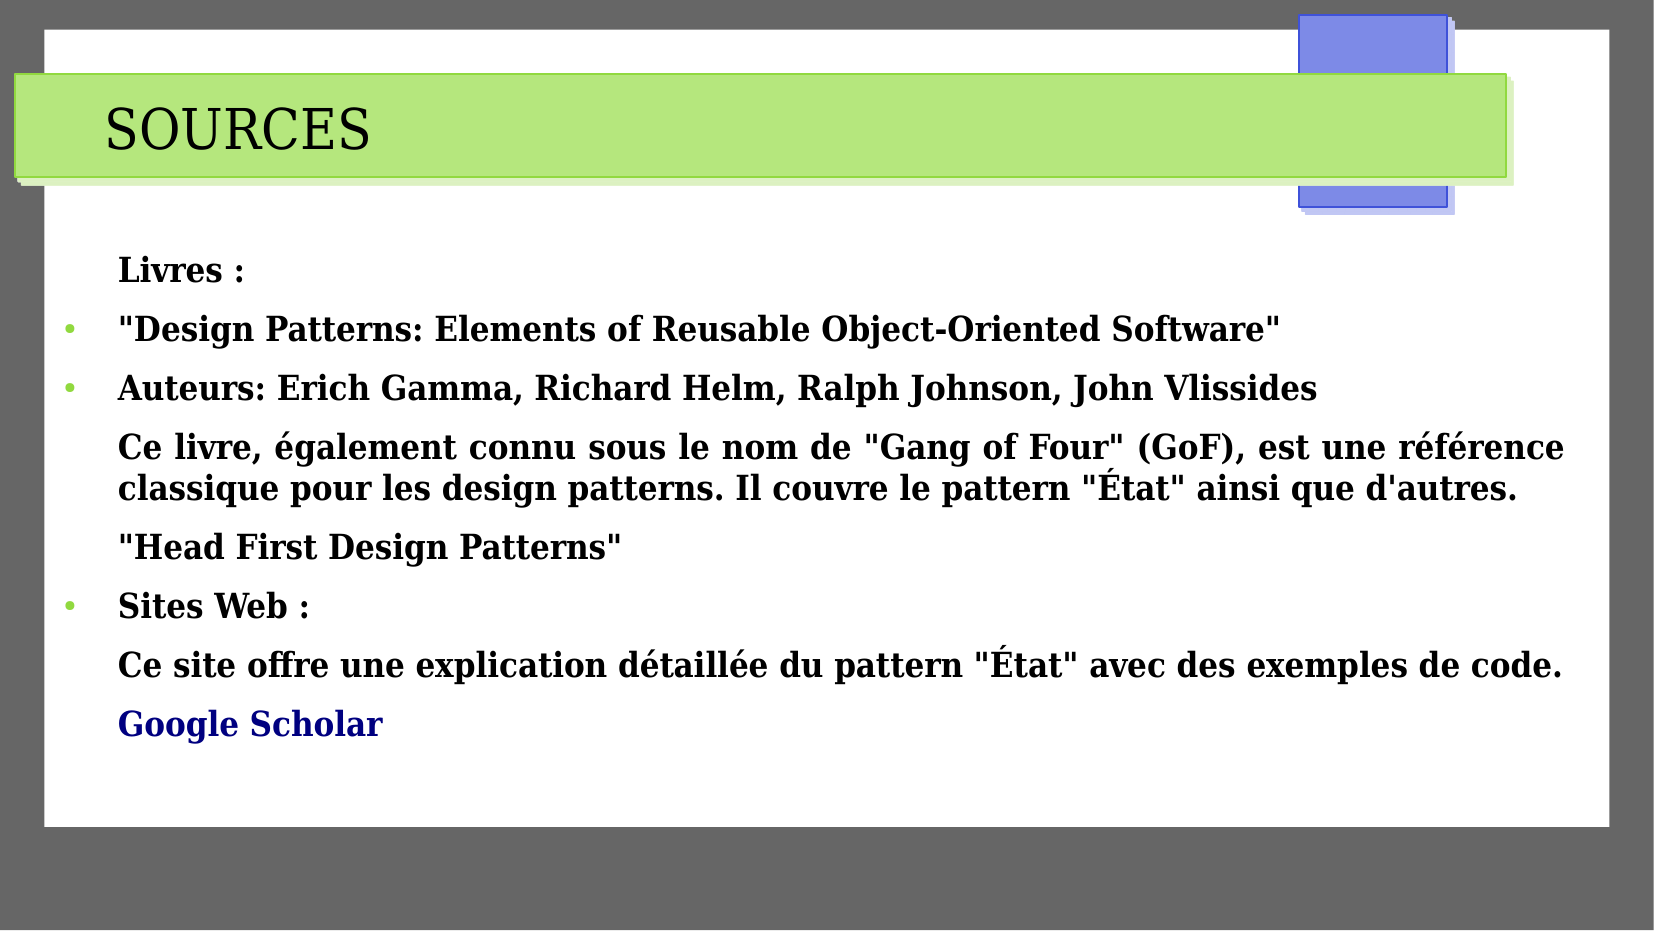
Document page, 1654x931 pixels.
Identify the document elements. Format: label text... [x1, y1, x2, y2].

title SOURCES [88, 16, 1506, 178]
list Livres : "Design Patterns: Elements of Reusable Object-Oriented Software" Auteurs: Erich Gamma, Richard Helm, Ralph Johnson, John Vlissides Ce livre, également connu sous le nom de "Gang of Four" (GoF), est une référence classique pour les design patterns. Il couvre le pattern "État" ainsi que d'autres. "Head First Design Patterns" Sites Web : Ce site offre une explication détaillée du pattern "État" avec des exemples de code. Google Scholar [59, 191, 1565, 827]
